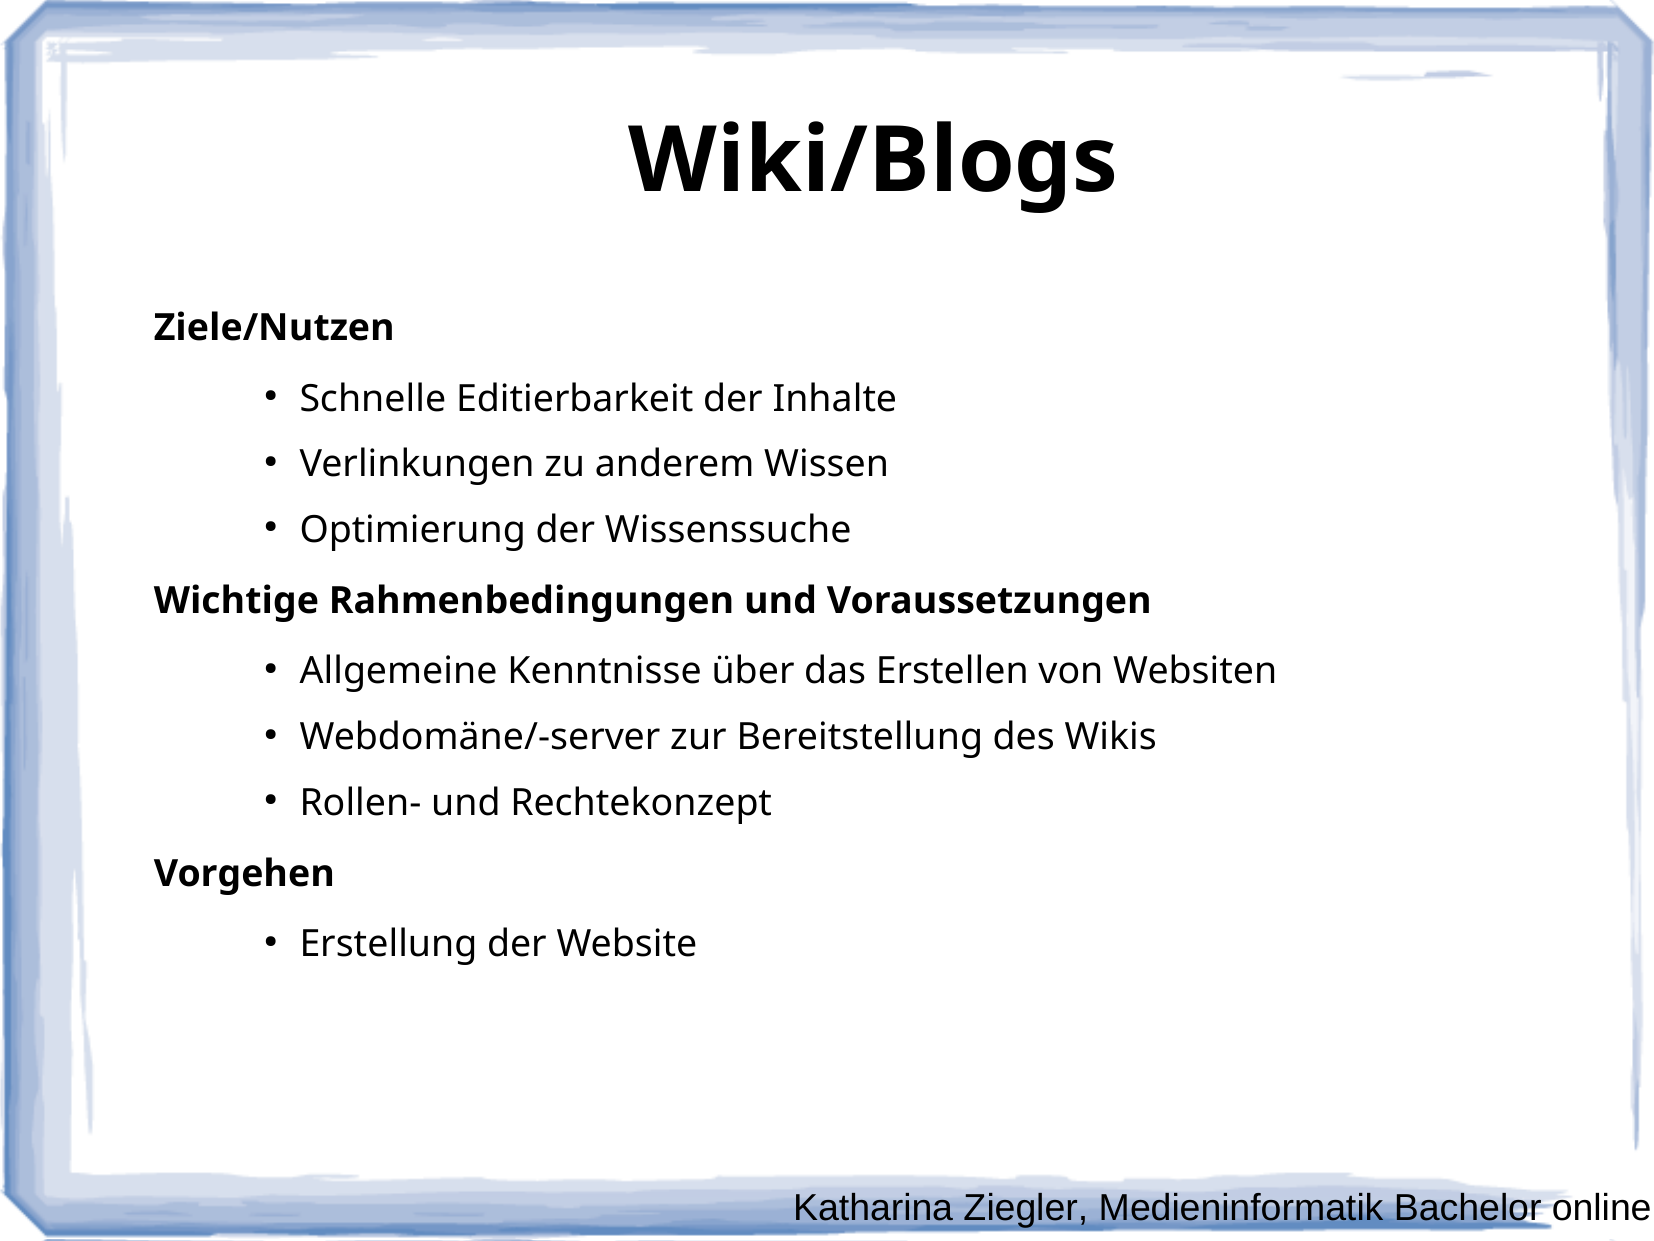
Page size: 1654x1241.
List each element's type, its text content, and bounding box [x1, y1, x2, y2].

picture [0, 0, 1654, 1241]
text_box Katharina Ziegler, Medieninformatik Bachelor online [749, 1176, 1654, 1241]
title Wiki/Blogs [82, 49, 1571, 257]
list Ziele/Nutzen Schnelle Editierbarkeit der Inhalte Verlinkungen zu anderem Wissen Optimierung der Wissenssuche Wichtige Rahmenbedingungen und Voraussetzungen Allgemeine Kenntnisse über das Erstellen von Websiten Webdomäne/-server zur Bereitstellung des Wikis Rollen- und Rechtekonzept Vorgehen Erstellung der Website [153, 301, 1607, 981]
